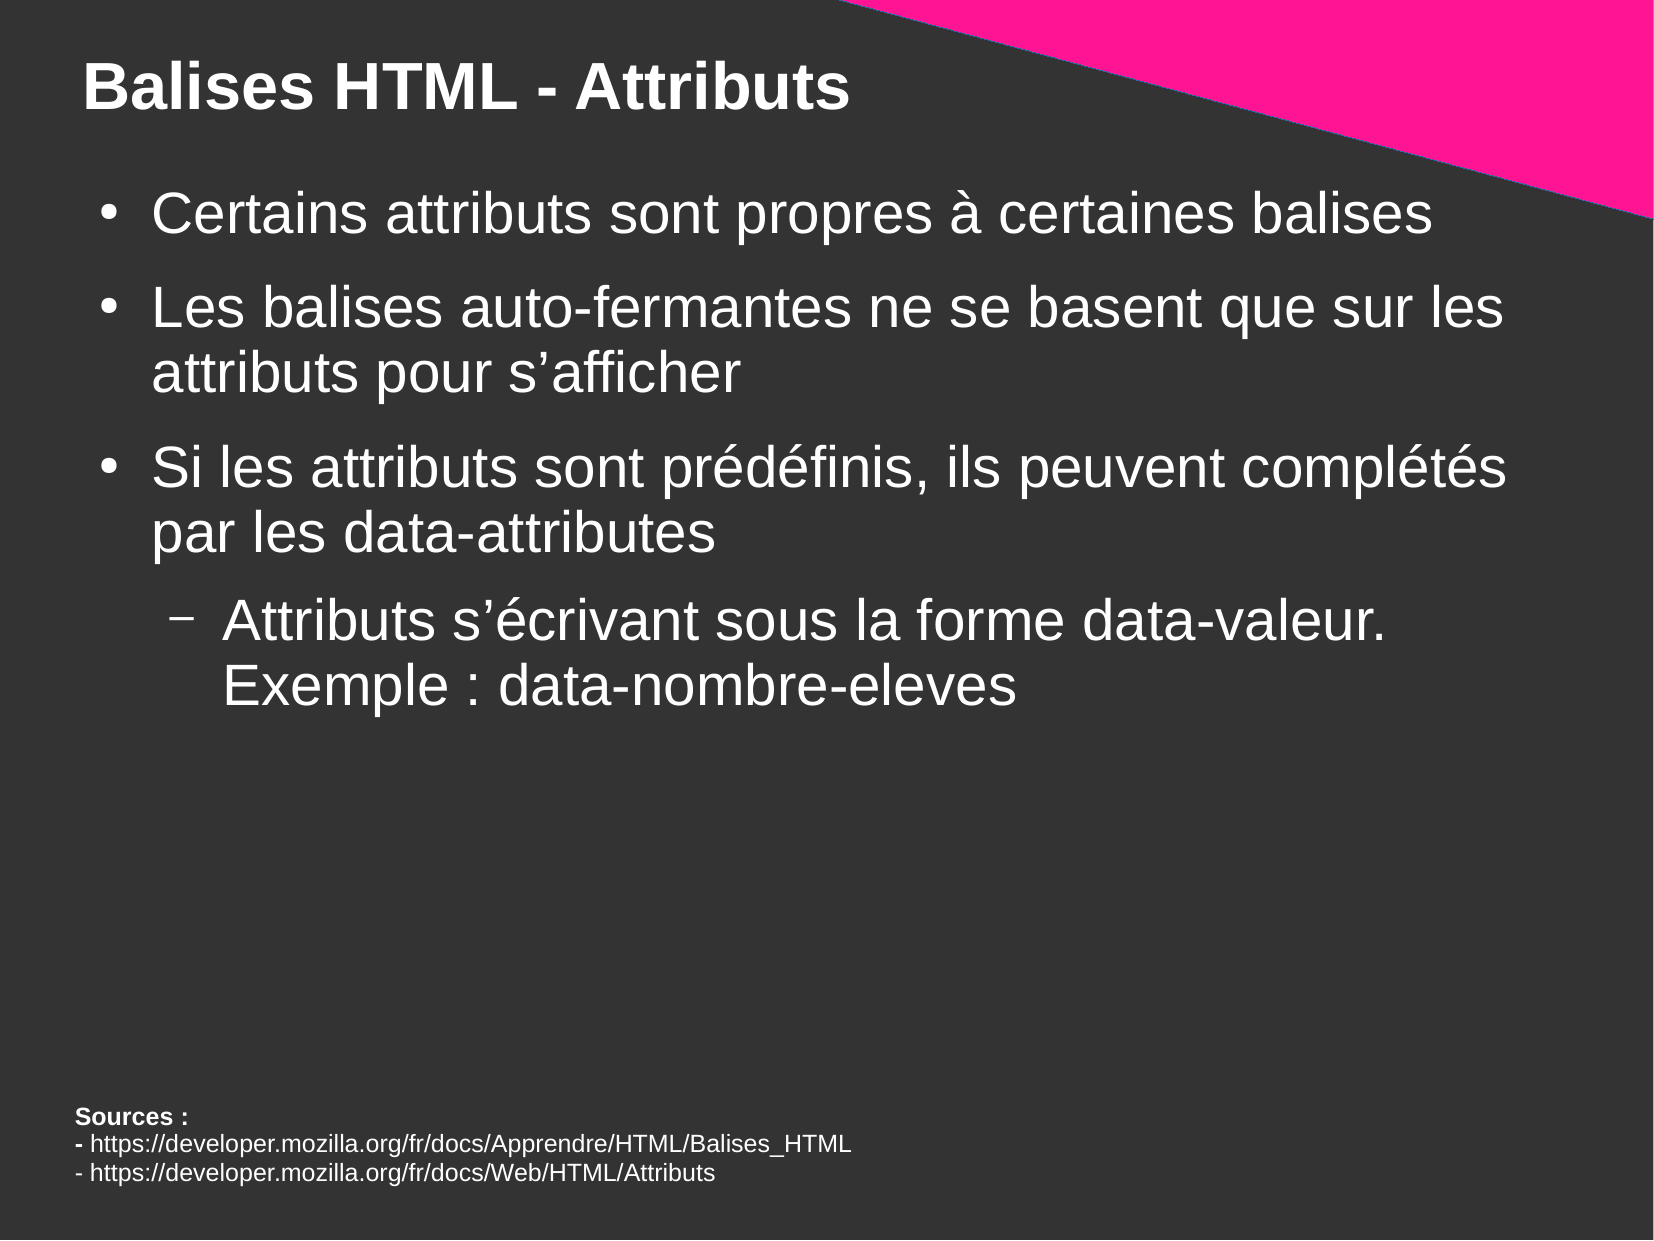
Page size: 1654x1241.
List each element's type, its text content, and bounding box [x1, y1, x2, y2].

text_box Sources : - https://developer.mozilla.org/fr/docs/Apprendre/HTML/Balises_HTML - https://developer.mozilla.org/fr/docs/Web/HTML/Attributs [59, 1094, 1546, 1241]
text_box [839, 0, 1654, 220]
title Balises HTML - Attributs [82, 49, 1571, 152]
list Certains attributs sont propres à certaines balises Les balises auto-fermantes ne se basent que sur les attributs pour s’afficher Si les attributs sont prédéfinis, ils peuvent complétés par les data-attributes Attributs s’écrivant sous la forme data-valeur. Exemple : data-nombre-eleves [80, 180, 1605, 1050]
